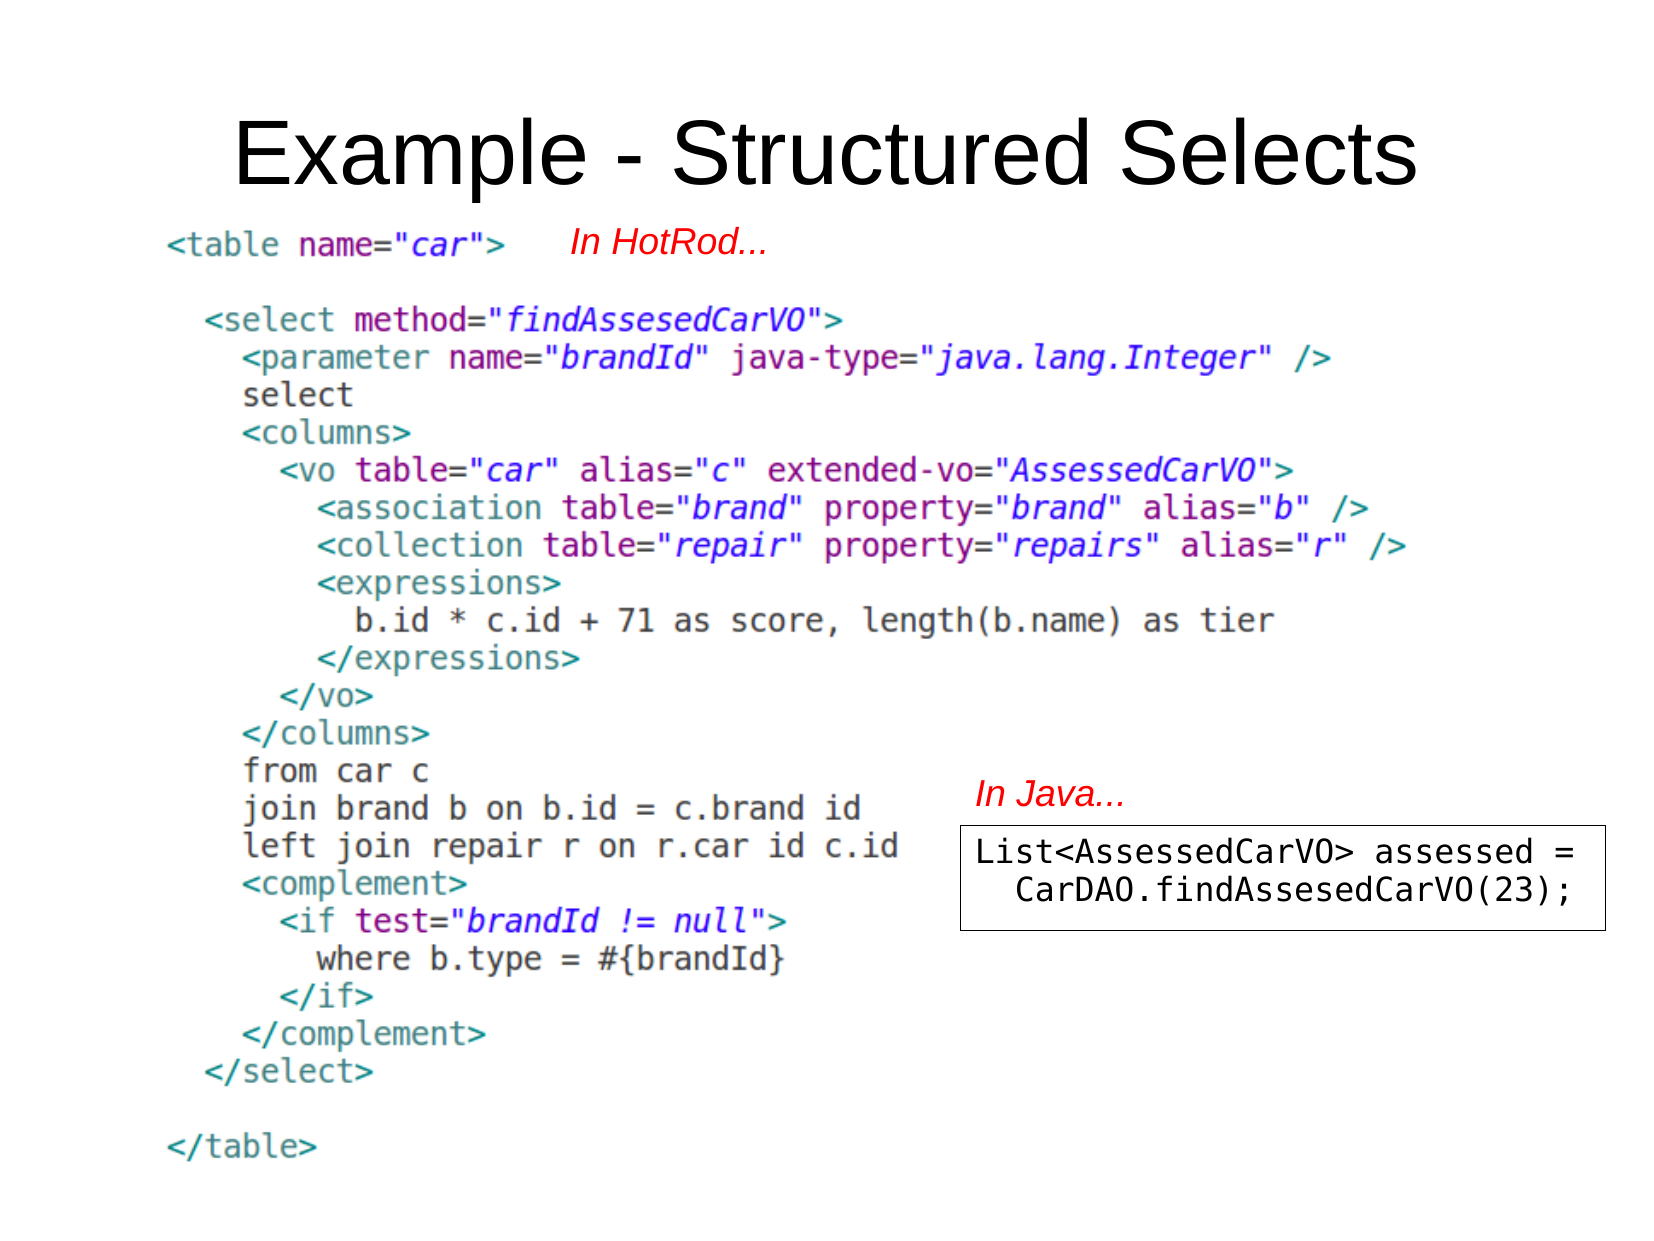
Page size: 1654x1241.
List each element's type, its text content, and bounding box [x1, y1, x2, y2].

text_box In Java... [960, 765, 1231, 822]
picture [165, 224, 1411, 1165]
text_box List<AssessedCarVO> assessed = CarDAO.findAssesedCarVO(23); [960, 825, 1606, 931]
title Example - Structured Selects [82, 49, 1571, 257]
text_box In HotRod... [555, 213, 826, 271]
